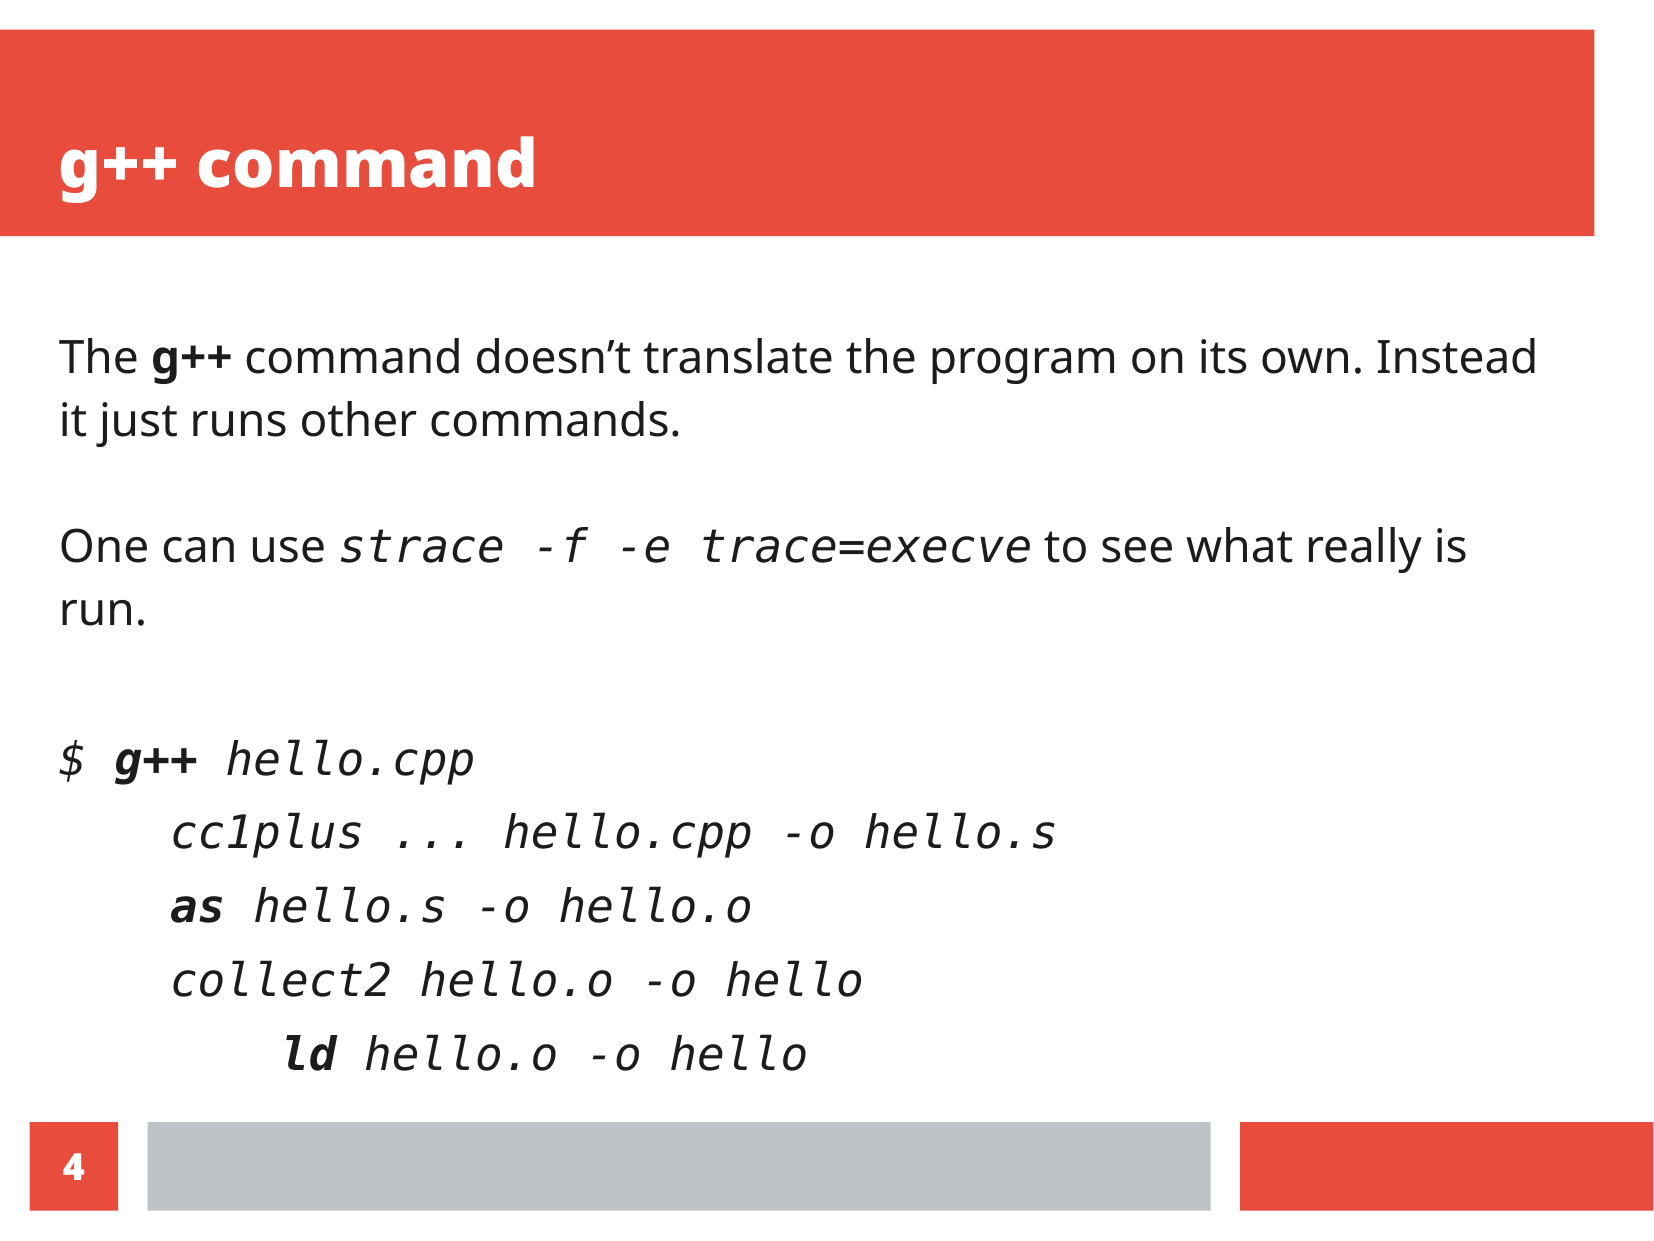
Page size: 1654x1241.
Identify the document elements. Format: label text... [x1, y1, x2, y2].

title g++ command [59, 59, 1595, 207]
list The g++ command doesn’t translate the program on its own. Instead it just runs other commands. One can use strace -f -e trace=execve to see what really is run. $ g++ hello.cpp cc1plus ... hello.cpp -o hello.s as hello.s -o hello.o collect2 hello.o -o hello ld hello.o -o hello [59, 324, 1565, 1093]
